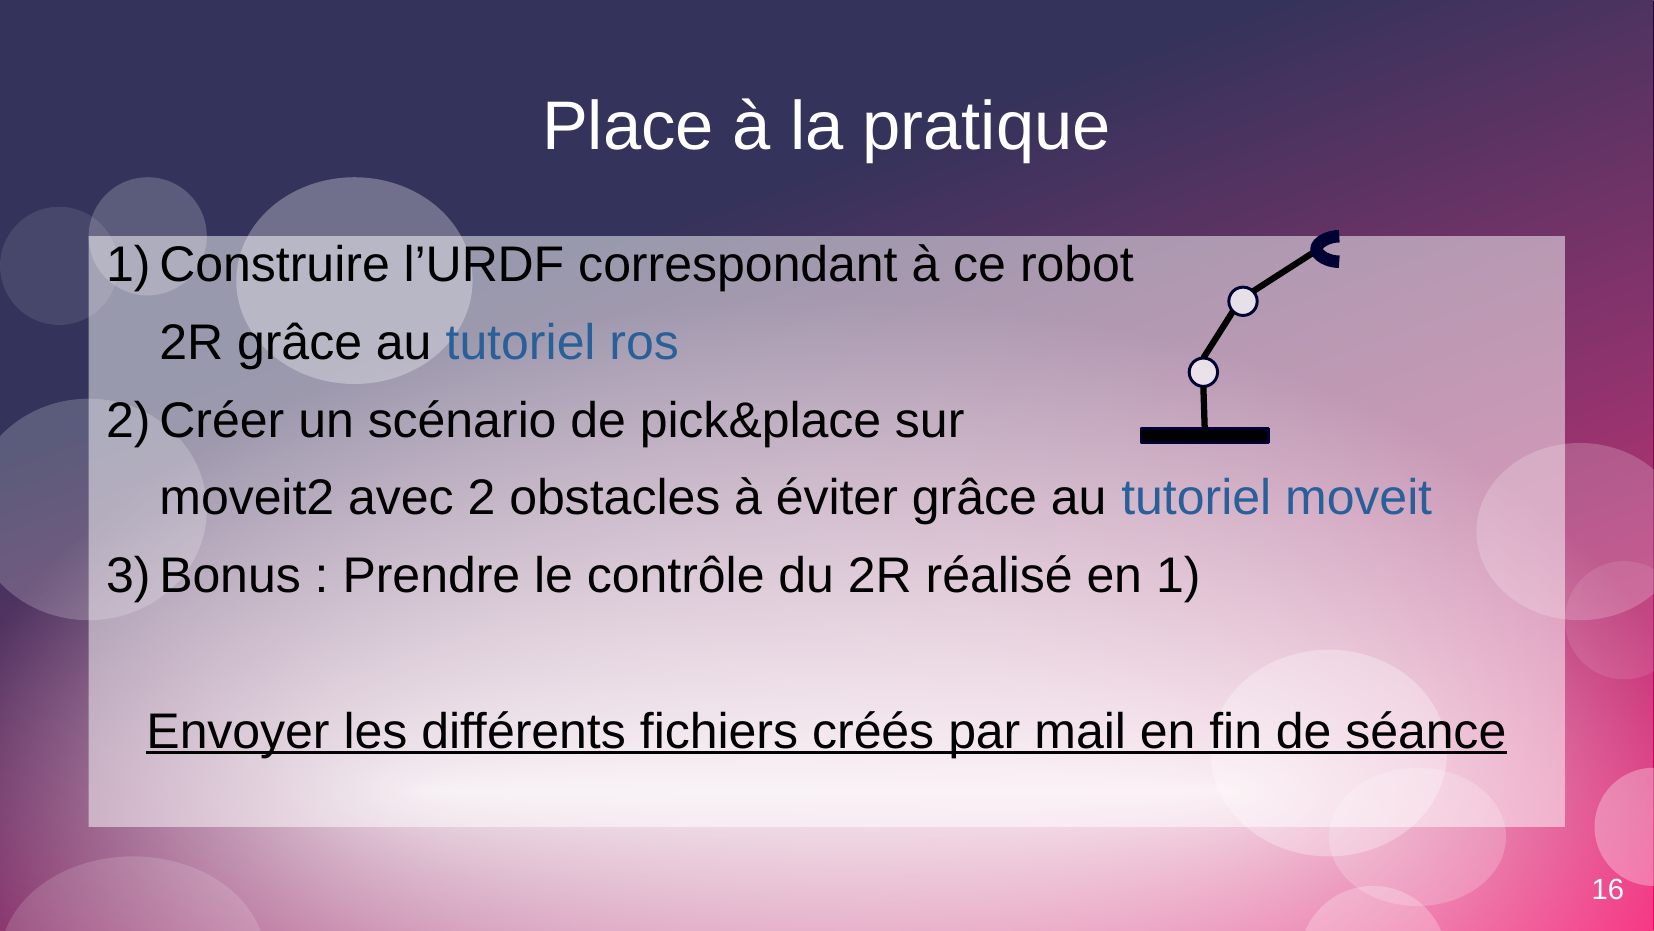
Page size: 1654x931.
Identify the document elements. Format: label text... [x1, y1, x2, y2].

text_box [1141, 428, 1269, 443]
list Construire l’URDF correspondant à ce robot 2R grâce au tutoriel ros Créer un scénario de pick&place sur moveit2 avec 2 obstacles à éviter grâce au tutoriel moveit Bonus : Prendre le contrôle du 2R réalisé en 1) Envoyer les différents fichiers créés par mail en fin de séance [88, 236, 1565, 827]
title Place à la pratique [88, 44, 1565, 207]
text_box [1189, 358, 1218, 386]
text_box [1228, 287, 1258, 316]
